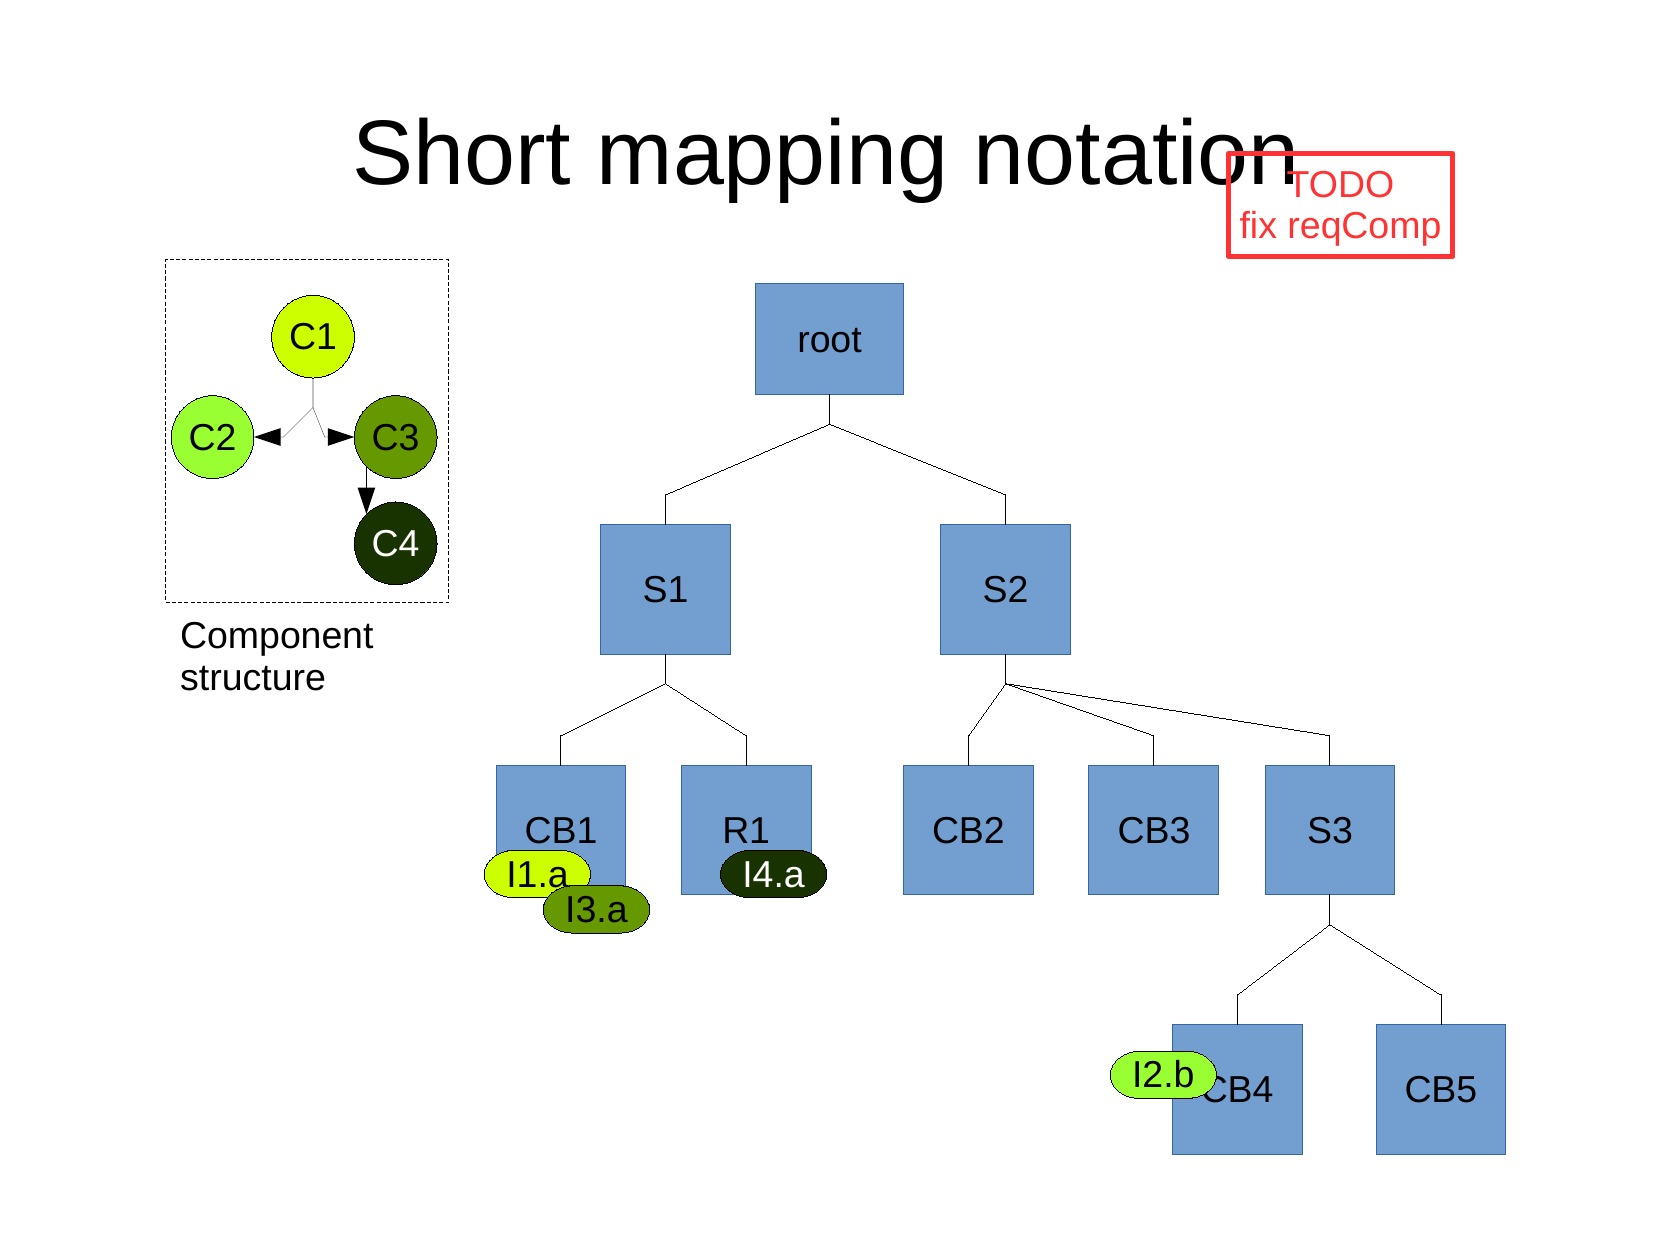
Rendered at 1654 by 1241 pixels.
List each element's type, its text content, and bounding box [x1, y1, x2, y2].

text_box C3 [354, 395, 438, 479]
text_box S2 [940, 524, 1071, 655]
text_box S1 [600, 524, 731, 655]
text_box I1.a [552, 877, 562, 885]
text_box CB1 [496, 765, 626, 886]
text_box CB4 [1172, 1024, 1303, 1155]
text_box I3.a [543, 885, 650, 934]
text_box C1 [271, 295, 355, 378]
text_box Component structure [165, 606, 389, 706]
text_box TODO fix reqComp [1228, 153, 1453, 257]
text_box CB2 [903, 765, 1034, 895]
text_box CB5 [1376, 1024, 1506, 1155]
text_box C2 [171, 395, 254, 479]
text_box I4.a [720, 850, 827, 898]
text_box I1.a [484, 850, 591, 898]
title Short mapping notation [82, 49, 1571, 257]
text_box CB3 [1088, 765, 1219, 895]
text_box C4 [354, 501, 438, 585]
text_box root [755, 283, 904, 395]
text_box S3 [1265, 765, 1395, 895]
text_box I2.b [1110, 1051, 1217, 1099]
text_box R1 [681, 765, 812, 895]
